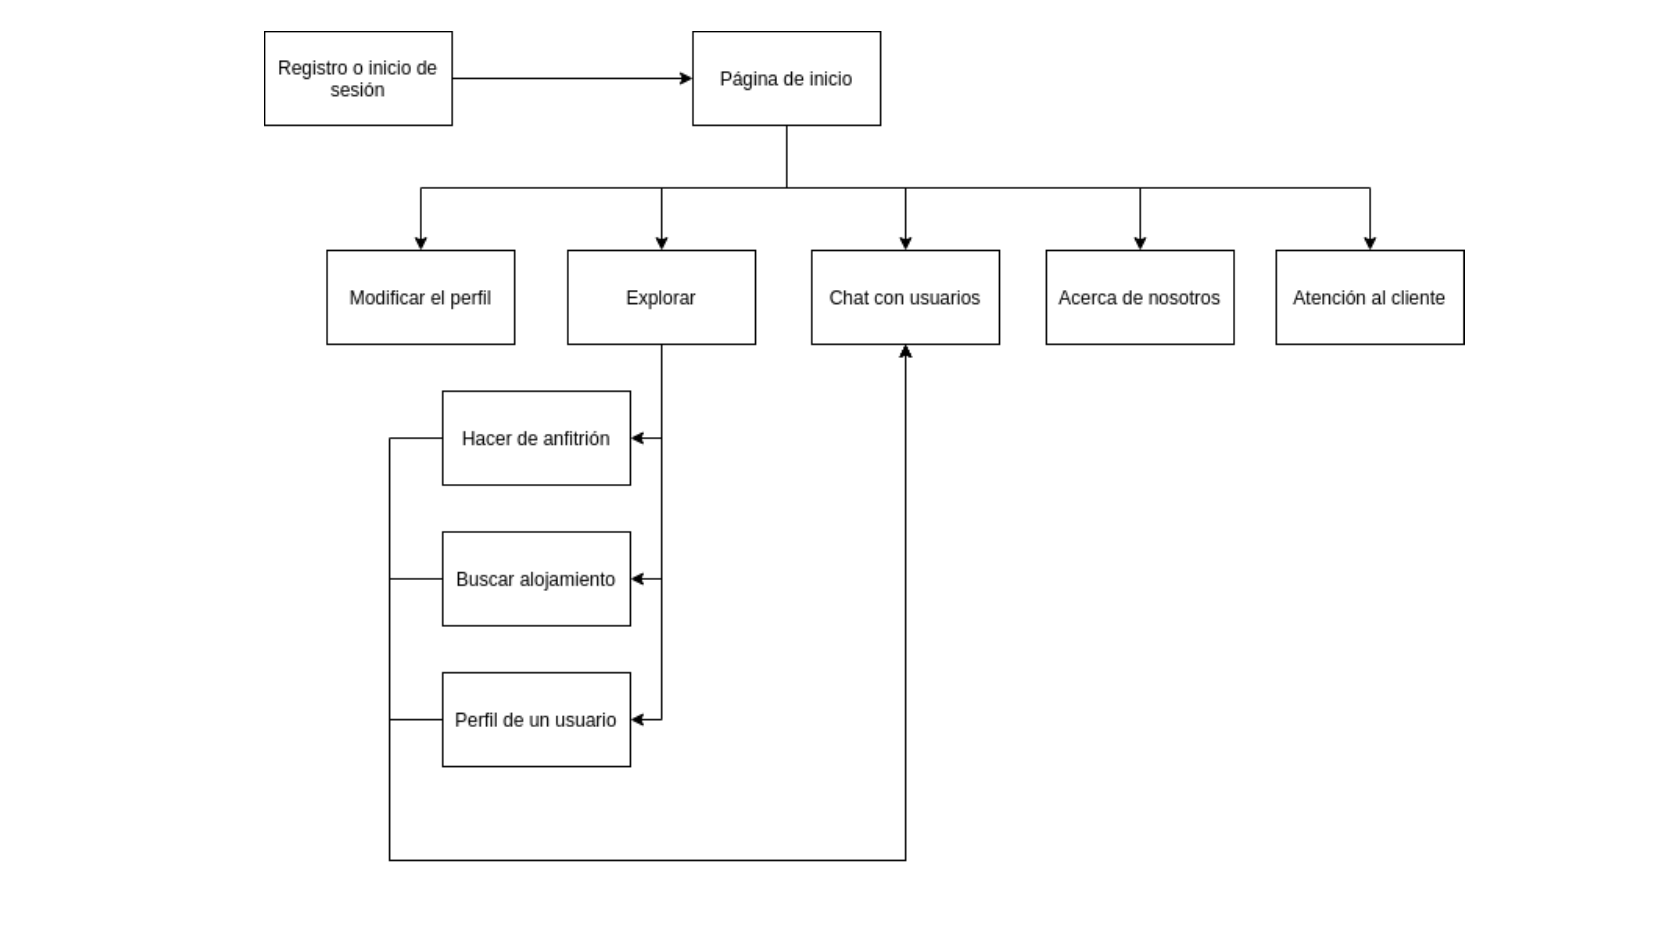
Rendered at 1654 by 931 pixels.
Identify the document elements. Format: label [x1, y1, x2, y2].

picture [264, 31, 1465, 875]
